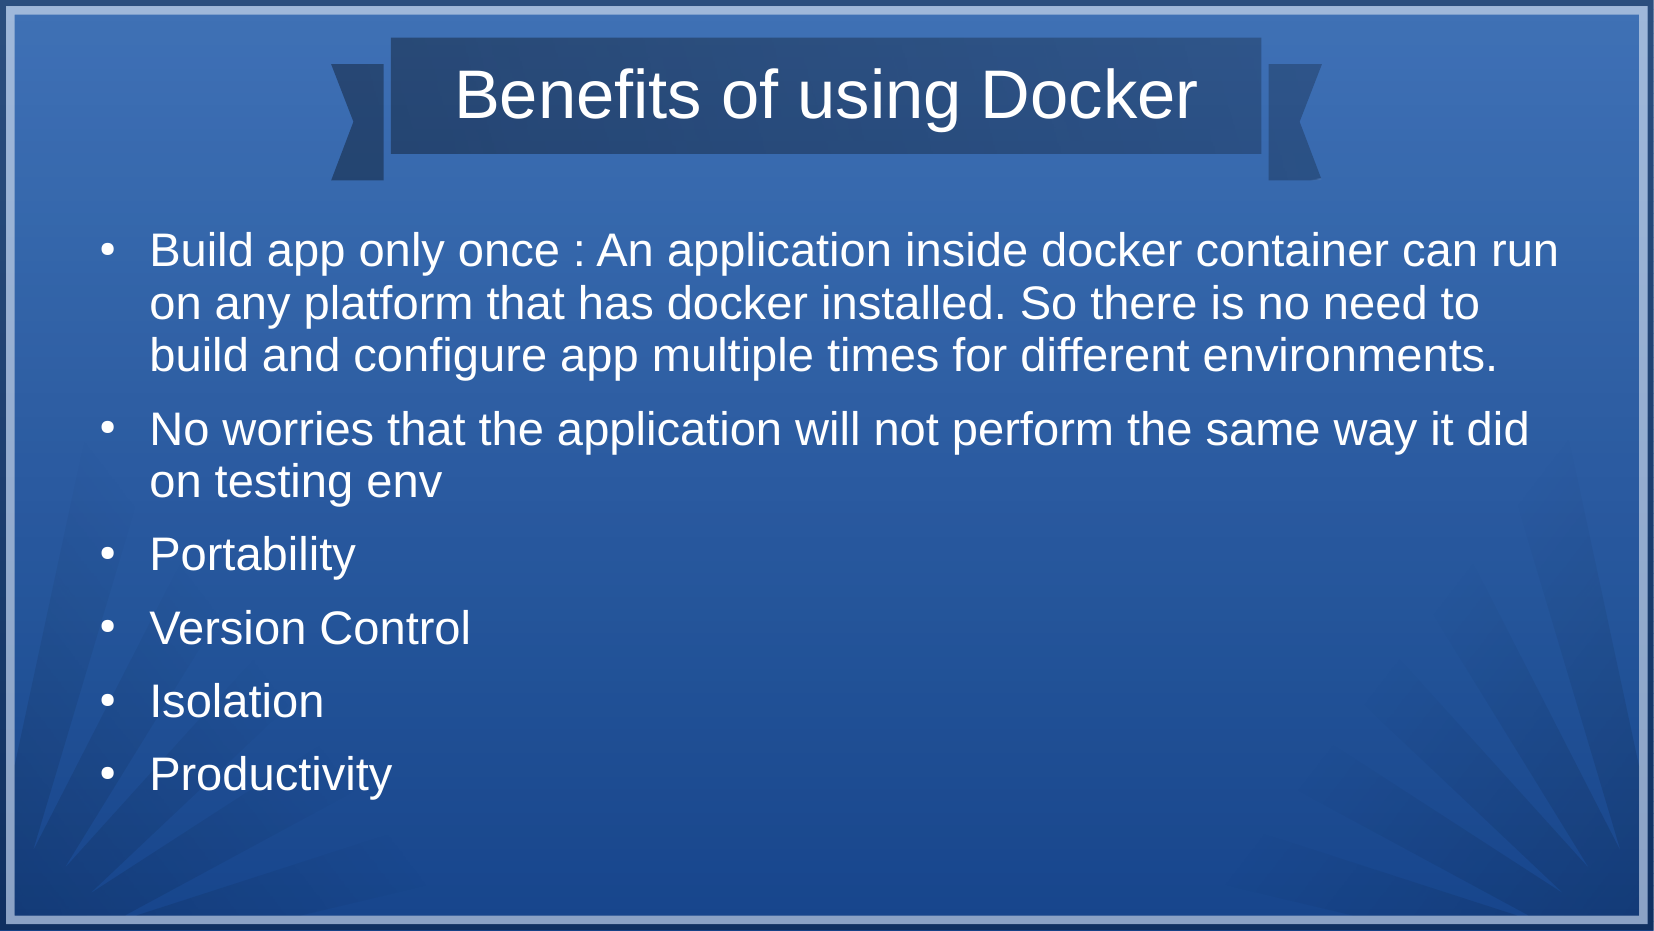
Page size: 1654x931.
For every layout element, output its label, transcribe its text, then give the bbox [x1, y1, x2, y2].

title Benefits of using Docker [389, 35, 1264, 154]
list Build app only once : An application inside docker container can run on any platform that has docker installed. So there is no need to build and configure app multiple times for different environments. No worries that the application will not perform the same way it did on testing env Portability Version Control Isolation Productivity [82, 224, 1571, 848]
